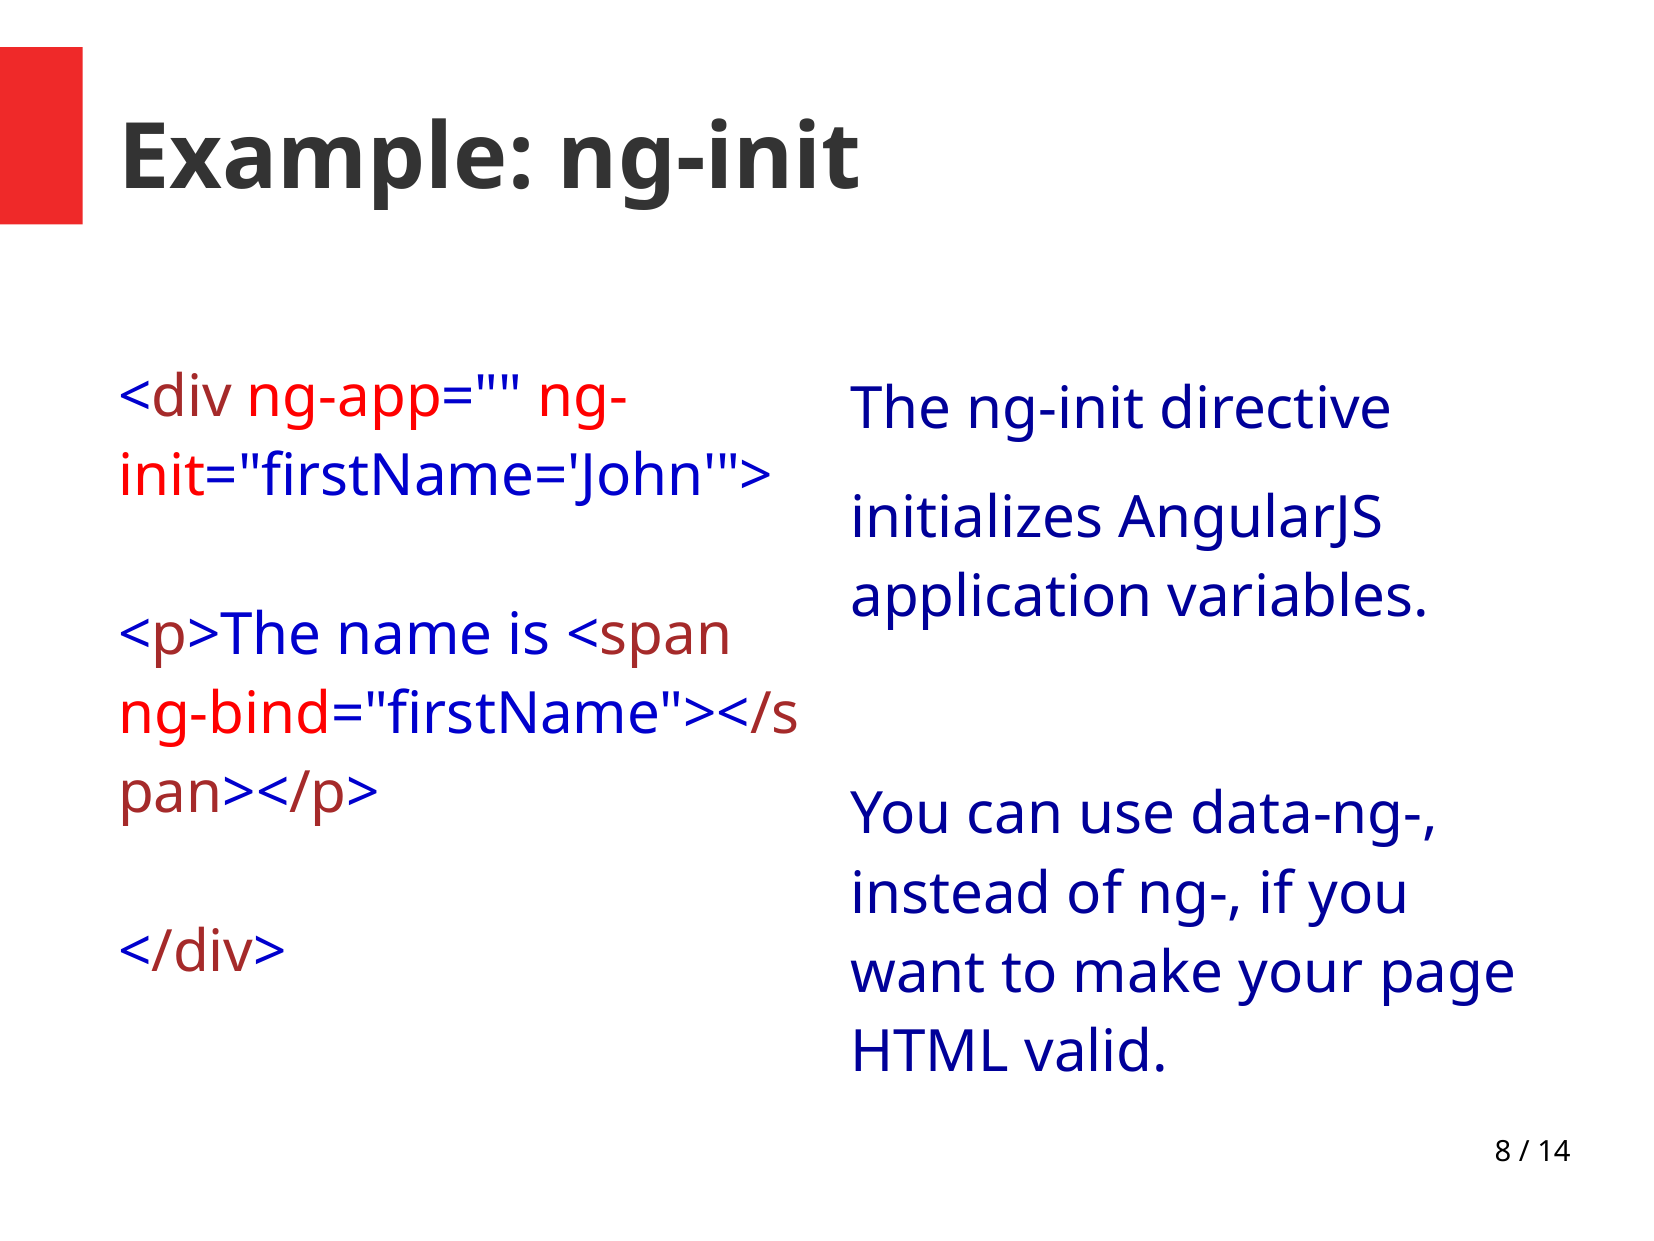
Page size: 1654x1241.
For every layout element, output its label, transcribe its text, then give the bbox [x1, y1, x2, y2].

list <div ng-app="" ng-init="firstName='John'"> <p>The name is <span ng-bind="firstName"></span></p> </div> [118, 354, 810, 1074]
title Example: ng-init [118, 49, 1571, 257]
list The ng-init directive initializes AngularJS application variables. You can use data-ng-, instead of ng-, if you want to make your page HTML valid. [850, 366, 1542, 1086]
